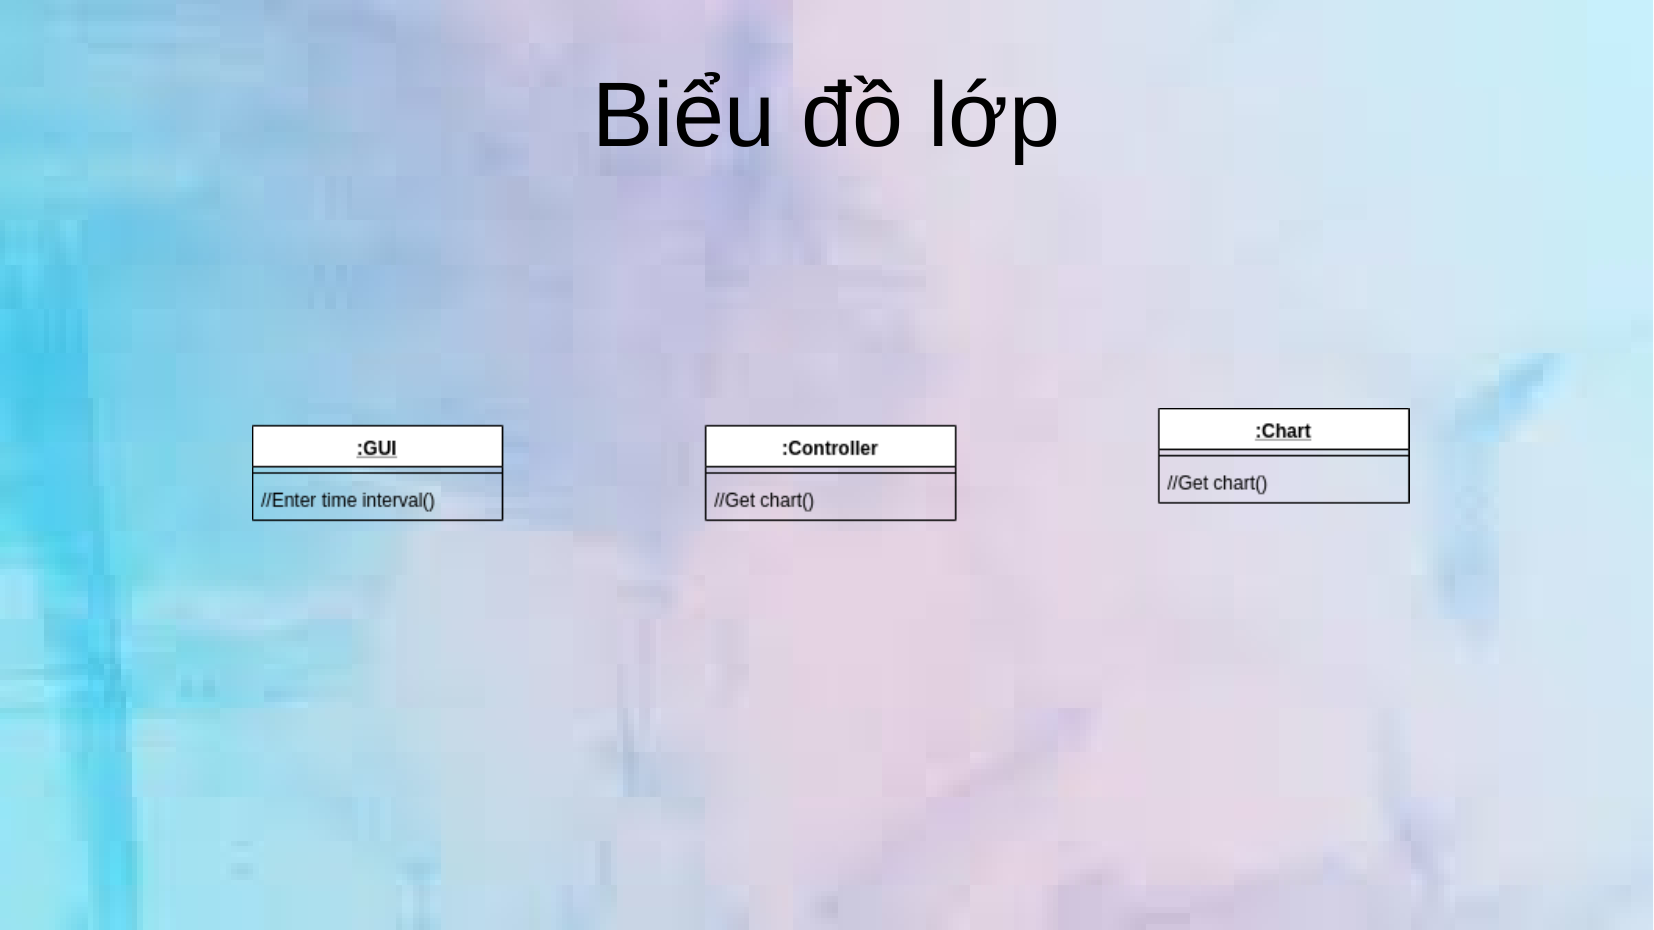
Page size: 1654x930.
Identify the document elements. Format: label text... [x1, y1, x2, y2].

title Biểu đồ lớp [82, 37, 1571, 193]
picture [0, 0, 1654, 930]
